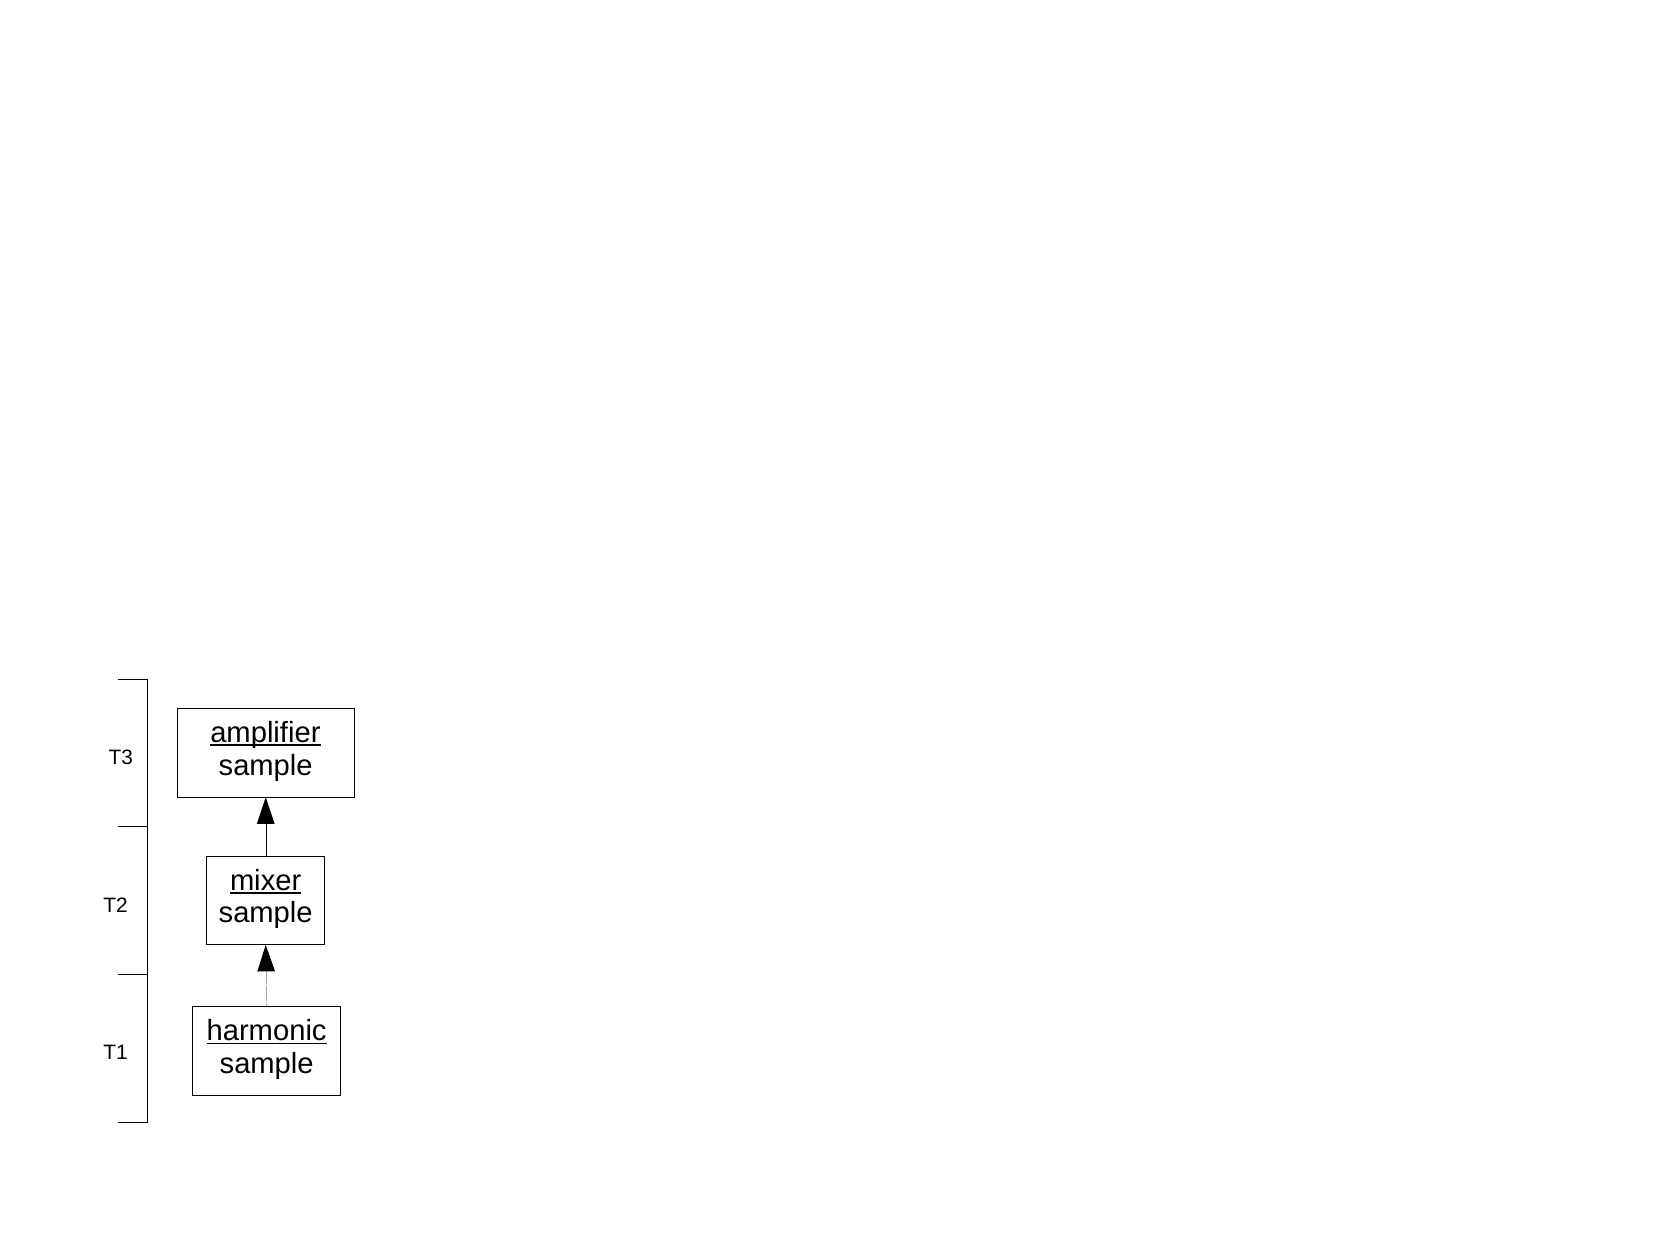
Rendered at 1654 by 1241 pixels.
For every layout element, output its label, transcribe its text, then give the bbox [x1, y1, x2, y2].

text_box mixer sample [206, 856, 325, 945]
text_box T1 [88, 1033, 143, 1120]
text_box T2 [88, 885, 143, 924]
text_box T3 [93, 738, 148, 824]
text_box amplifier sample [177, 708, 355, 798]
text_box harmonic sample [192, 1006, 341, 1096]
